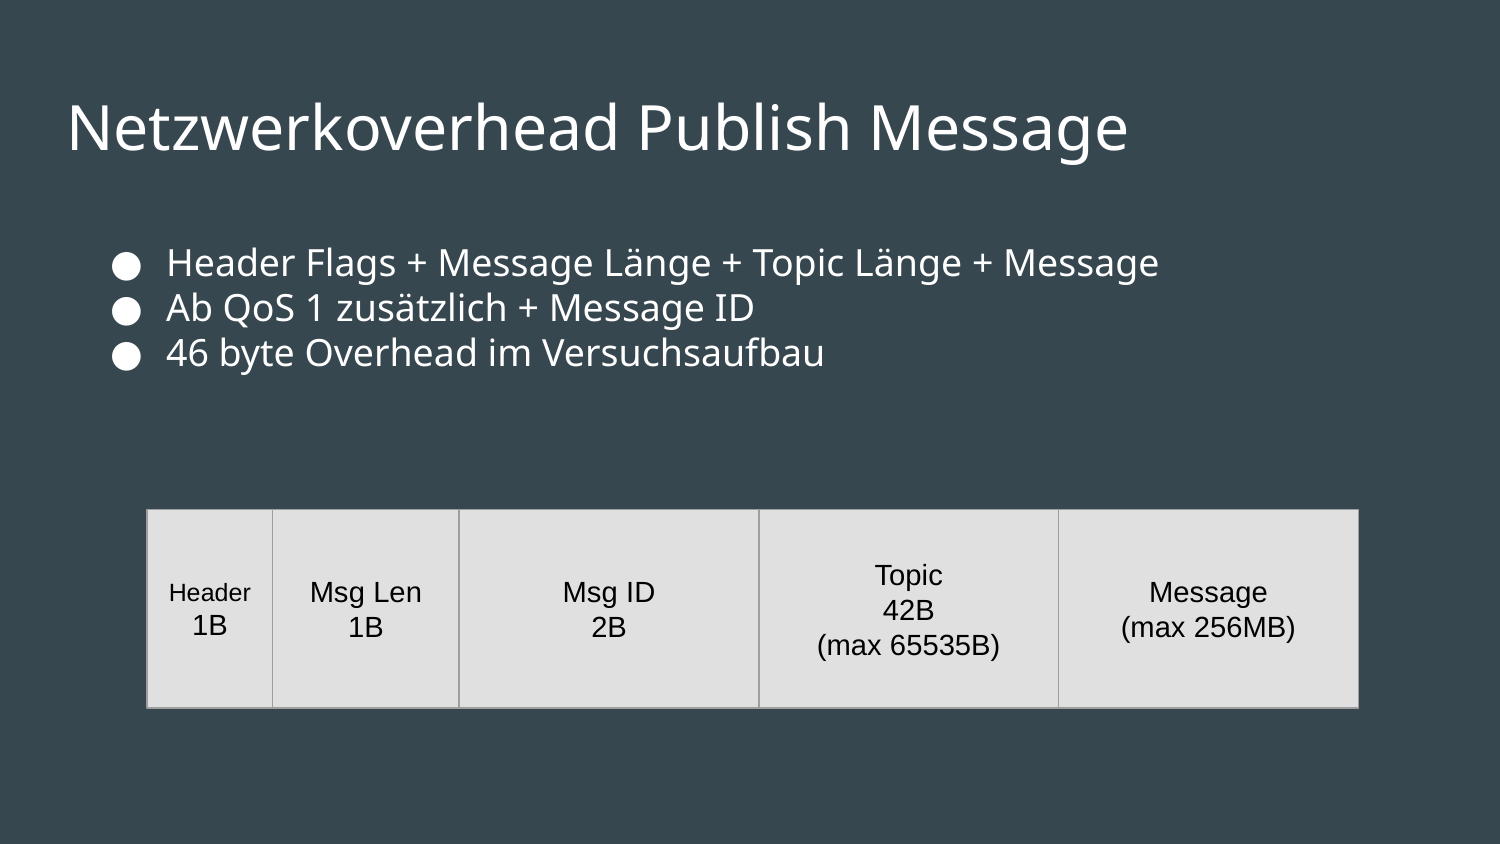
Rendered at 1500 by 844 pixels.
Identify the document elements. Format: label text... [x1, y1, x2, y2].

text_box Topic 42B (max 65535B) [758, 509, 1058, 708]
text_box Header 1B [147, 509, 273, 708]
list Header Flags + Message Länge + Topic Länge + Message Ab QoS 1 zusätzlich + Message ID 46 byte Overhead im Versuchsaufbau [76, 224, 1390, 442]
text_box Msg ID 2B [459, 509, 758, 708]
title Netzwerkoverhead Publish Message [51, 72, 1449, 167]
text_box Message (max 256MB) [1058, 509, 1359, 708]
text_box Msg Len 1B [273, 509, 459, 708]
